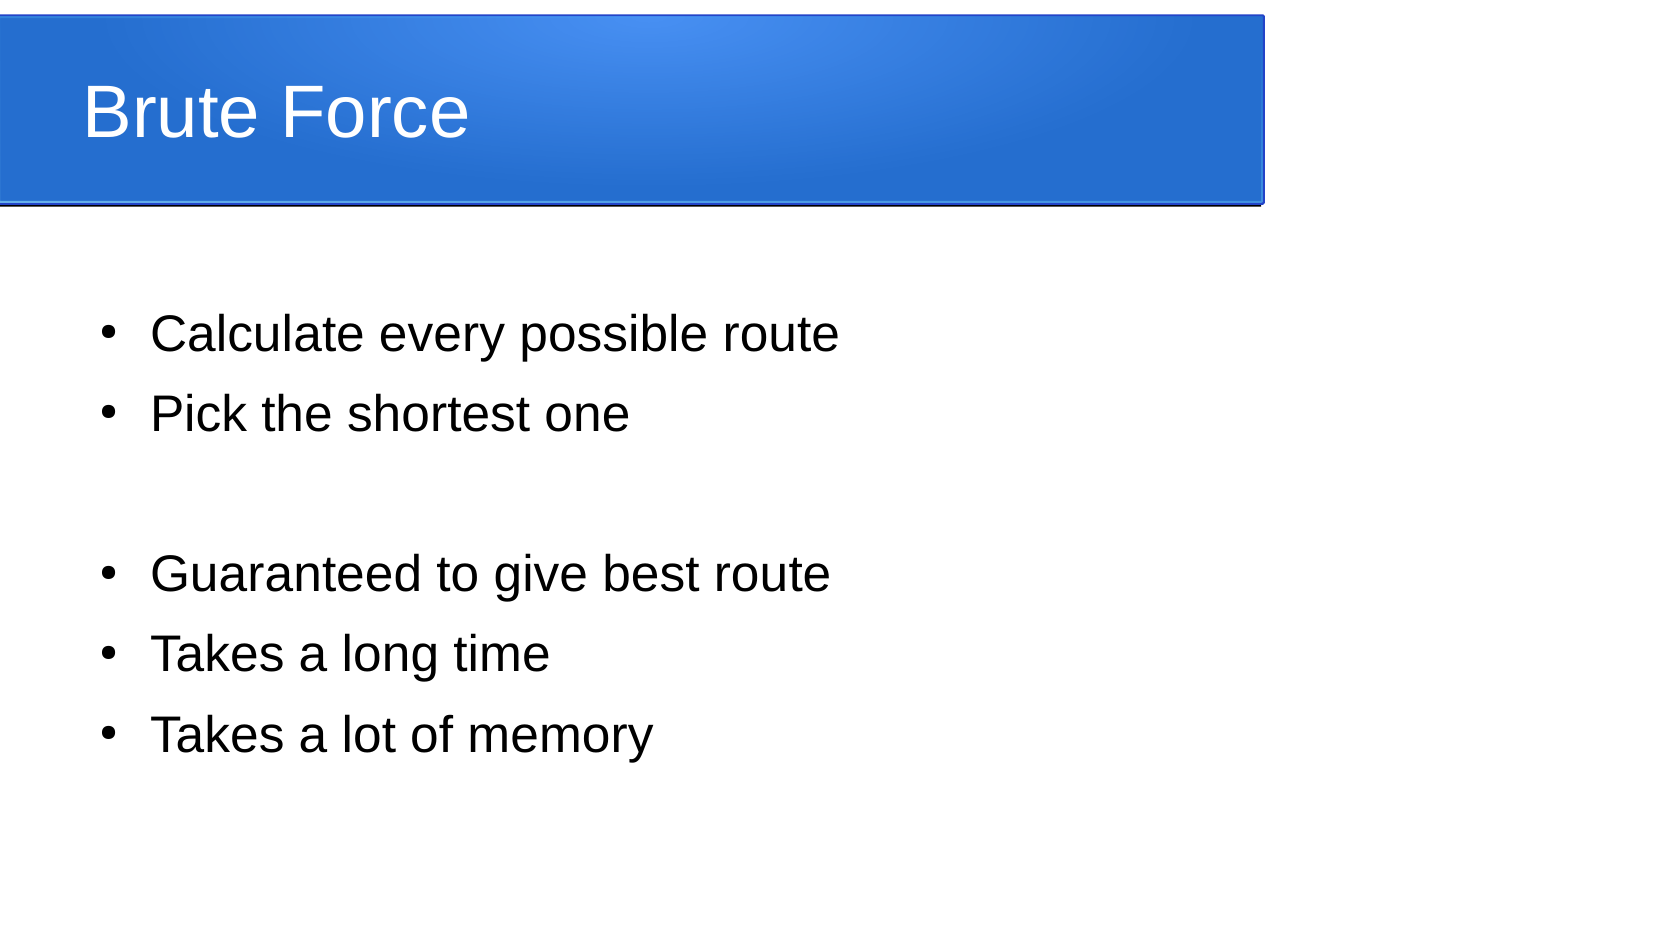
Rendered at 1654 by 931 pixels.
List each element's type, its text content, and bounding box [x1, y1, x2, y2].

title Brute Force [82, 35, 1235, 189]
list Calculate every possible route Pick the shortest one Guaranteed to give best route Takes a long time Takes a lot of memory [82, 224, 1571, 764]
